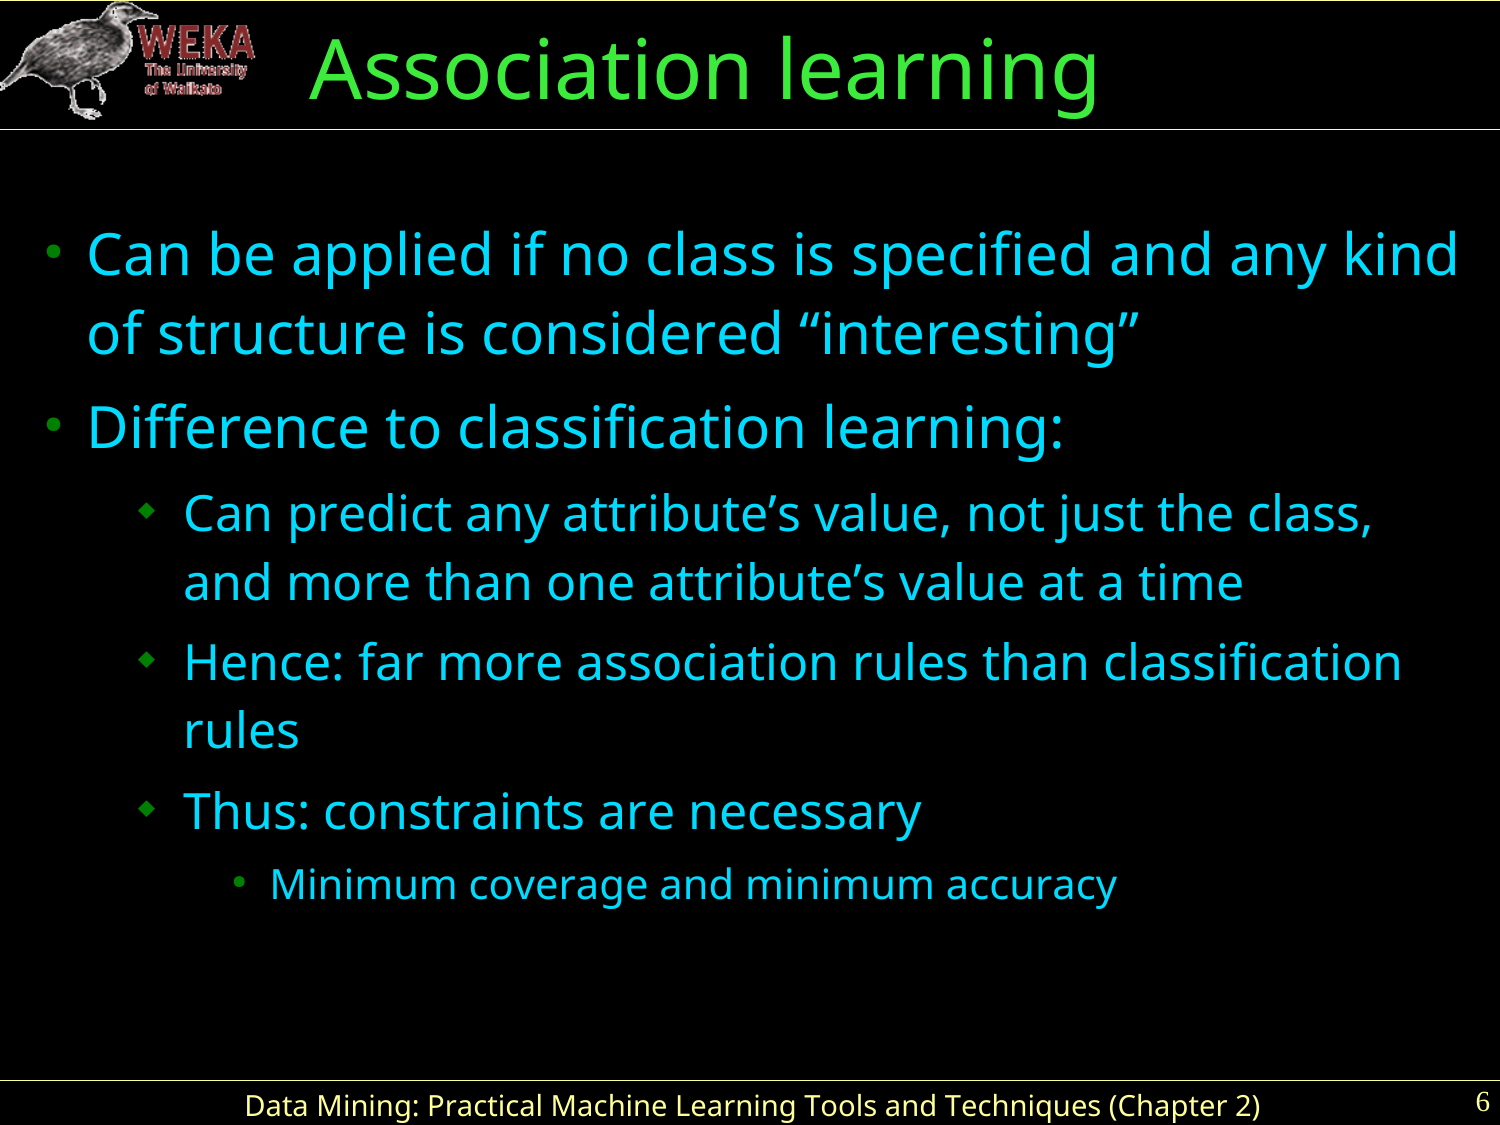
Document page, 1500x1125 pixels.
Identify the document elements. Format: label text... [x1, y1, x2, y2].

title Association learning [295, 0, 1500, 148]
picture [0, 1, 266, 129]
text_box Can be applied if no class is specified and any kind of structure is considered “interesting” Difference to classification learning: Can predict any attribute’s value, not just the class, and more than one attribute’s value at a time Hence: far more association rules than classification rules Thus: constraints are necessary Minimum coverage and minimum accuracy [29, 206, 1477, 882]
